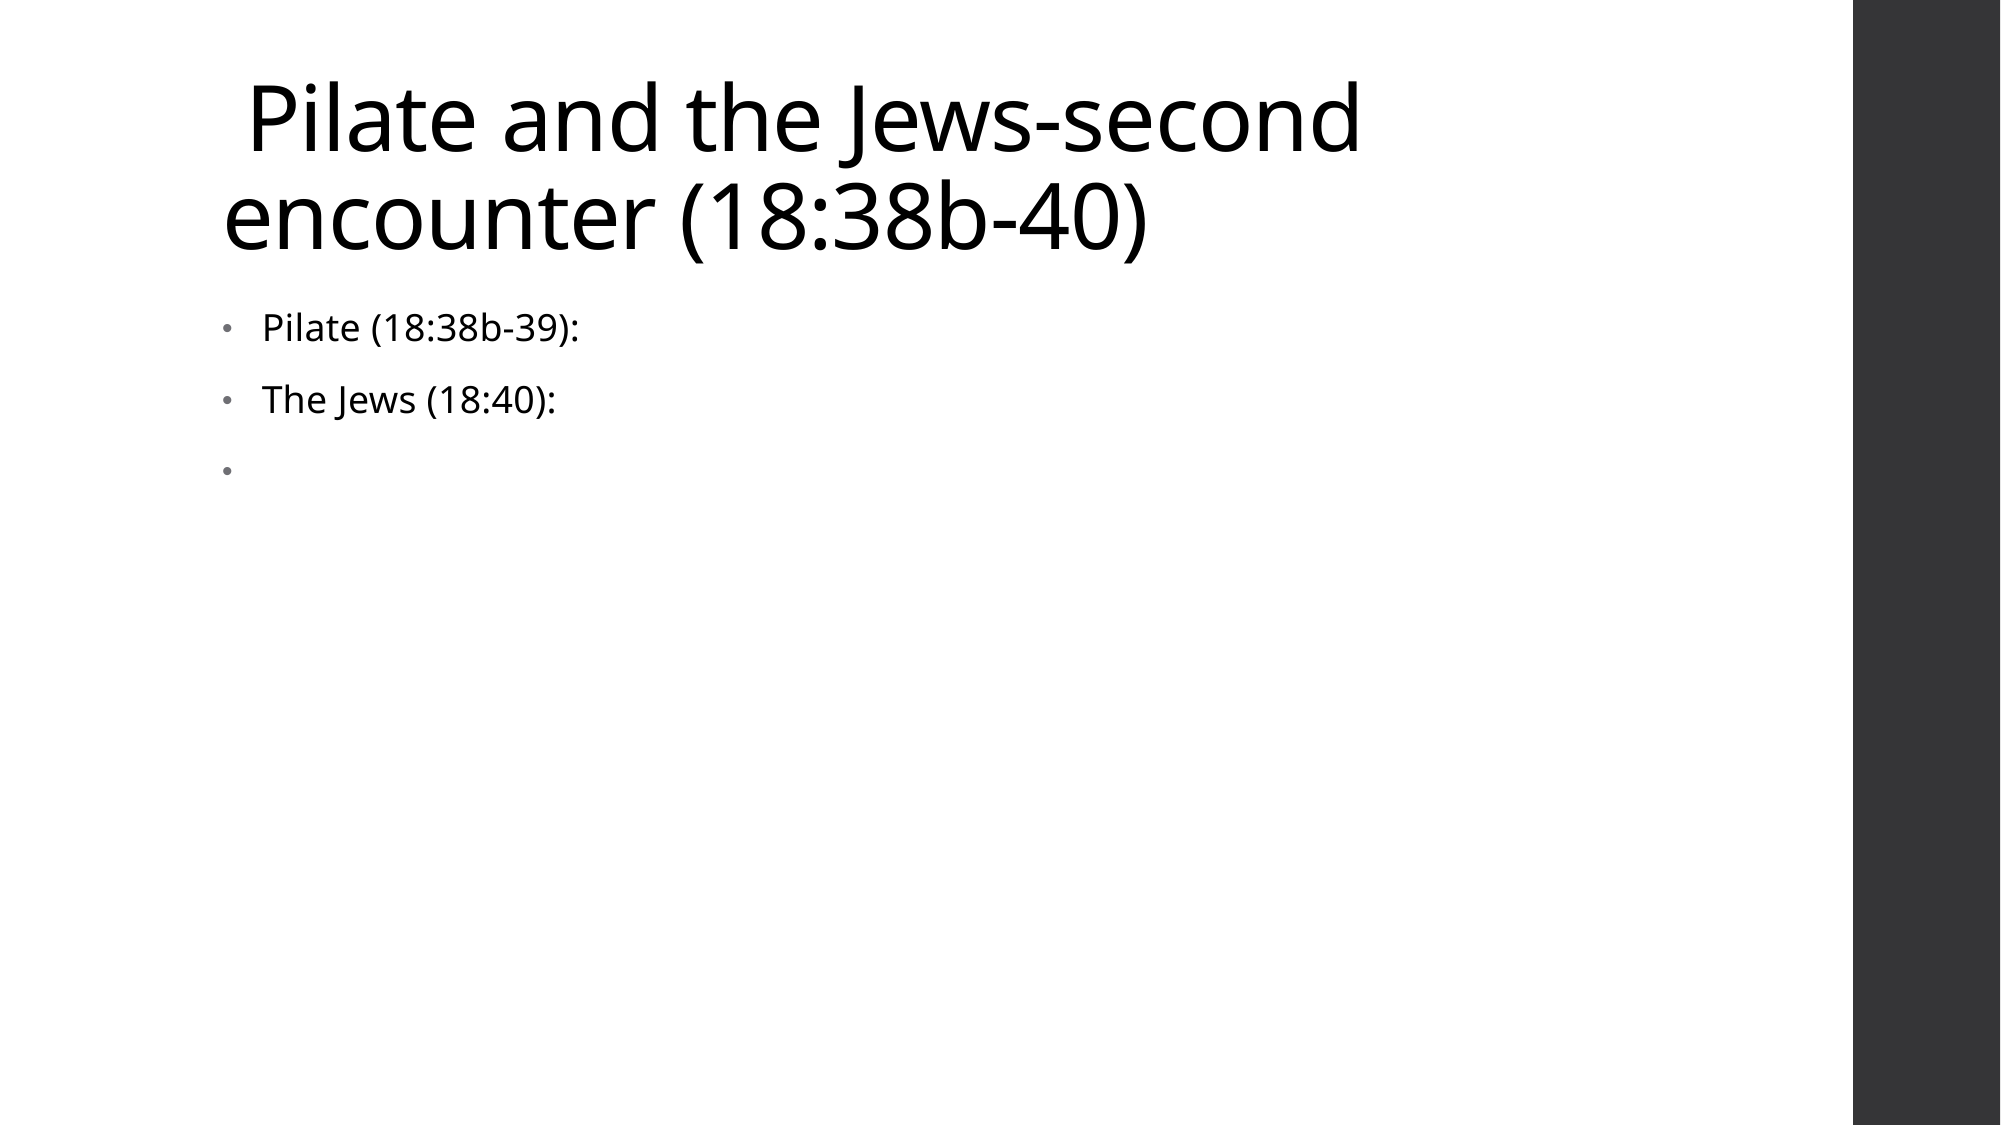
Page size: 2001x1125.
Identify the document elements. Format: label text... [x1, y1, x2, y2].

title Pilate and the Jews-second encounter (18:38b-40) [206, 60, 1797, 278]
list Pilate (18:38b-39): The Jews (18:40): [206, 299, 1617, 1014]
